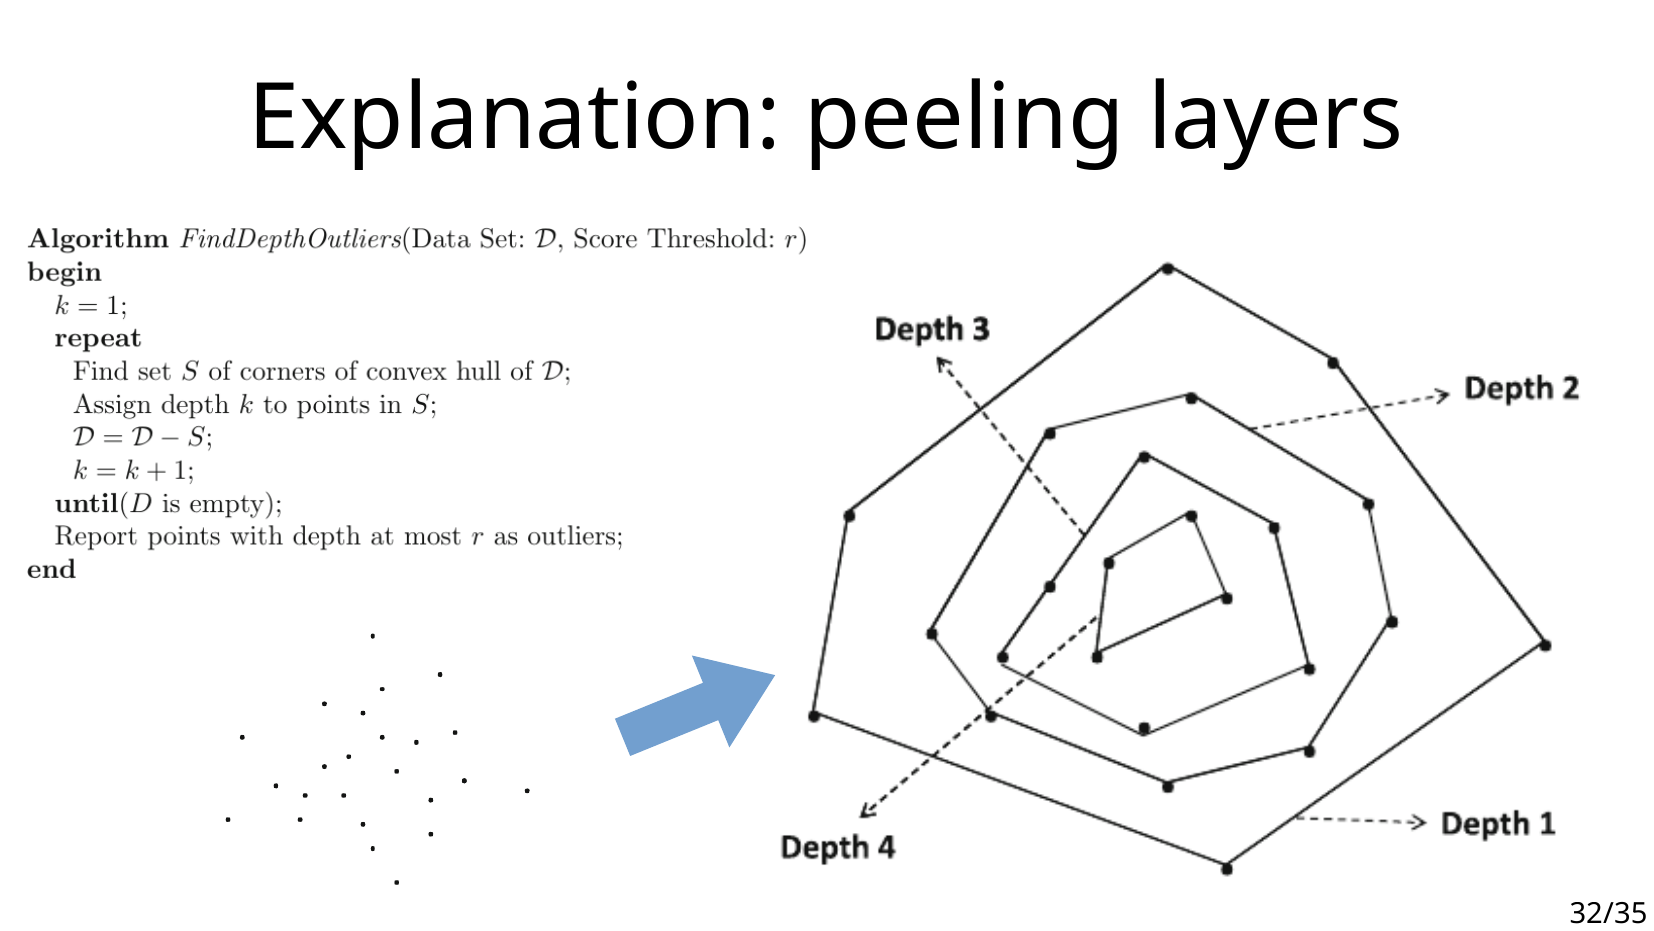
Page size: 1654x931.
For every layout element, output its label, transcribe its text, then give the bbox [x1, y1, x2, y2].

title Explanation: peeling layers [82, 1, 1571, 226]
text_box [614, 655, 776, 756]
picture [195, 620, 555, 892]
picture [12, 208, 1614, 902]
